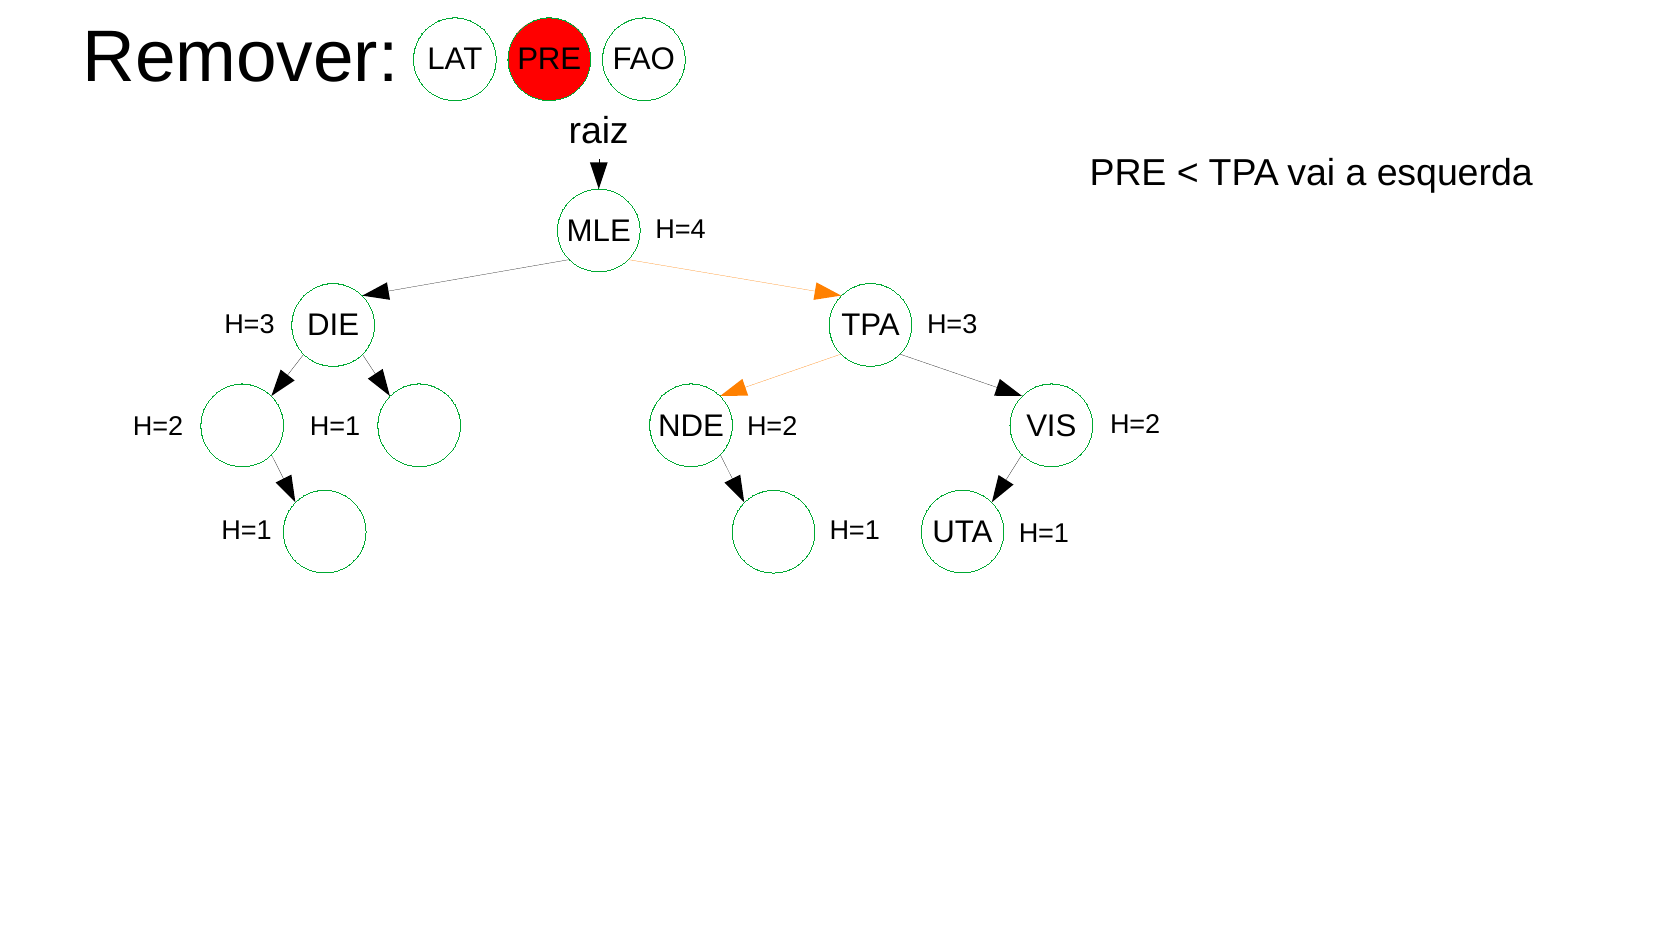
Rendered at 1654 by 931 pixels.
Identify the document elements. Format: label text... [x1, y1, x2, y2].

text_box H=4 [640, 206, 721, 252]
text_box MLE [557, 189, 640, 272]
text_box VIS [1010, 383, 1093, 467]
text_box PRE [507, 17, 591, 101]
text_box BUA [200, 383, 284, 467]
text_box DIE [291, 283, 375, 367]
text_box H=1 [814, 507, 895, 553]
text_box H=2 [1095, 401, 1176, 447]
text_box H=1 [206, 507, 287, 553]
text_box LAT [413, 17, 497, 101]
text_box CML [283, 490, 367, 573]
text_box FAO [377, 383, 461, 467]
text_box PRE < TPA vai a esquerda [1074, 143, 1654, 327]
text_box H=3 [209, 301, 290, 347]
text_box PRE [732, 490, 815, 574]
text_box H=2 [732, 403, 813, 449]
text_box FAO [602, 17, 686, 101]
text_box raiz [553, 102, 644, 160]
text_box UTA [921, 490, 1003, 573]
text_box H=1 [295, 403, 376, 449]
text_box H=2 [118, 403, 199, 449]
text_box H=3 [912, 301, 993, 347]
title Remover: [82, 0, 402, 138]
text_box NDE [649, 383, 733, 467]
text_box TPA [829, 283, 912, 367]
text_box H=1 [1003, 510, 1084, 556]
